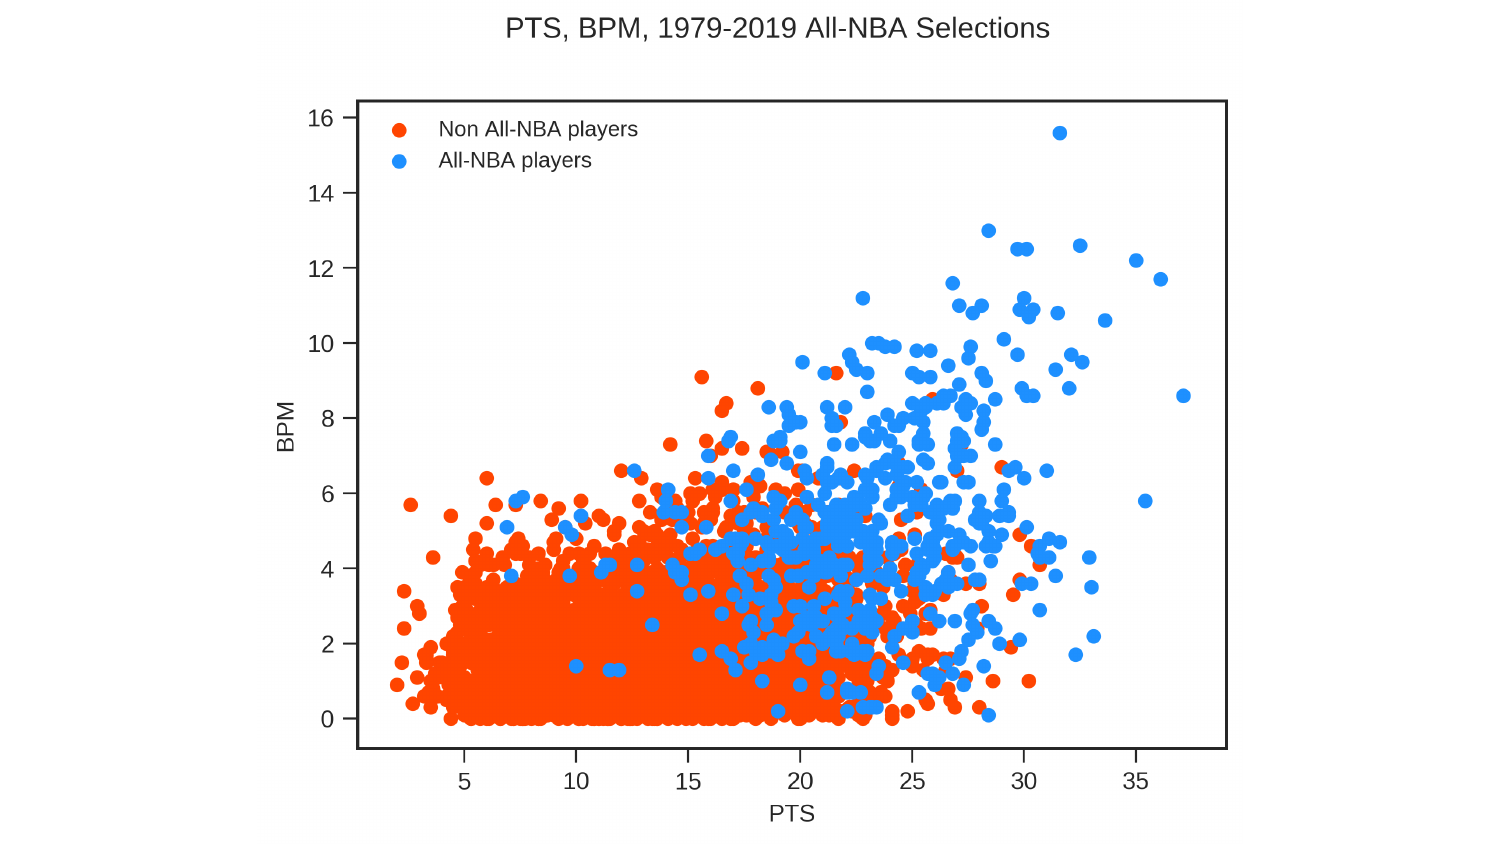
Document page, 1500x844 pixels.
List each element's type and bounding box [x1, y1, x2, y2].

picture [257, 0, 1243, 844]
